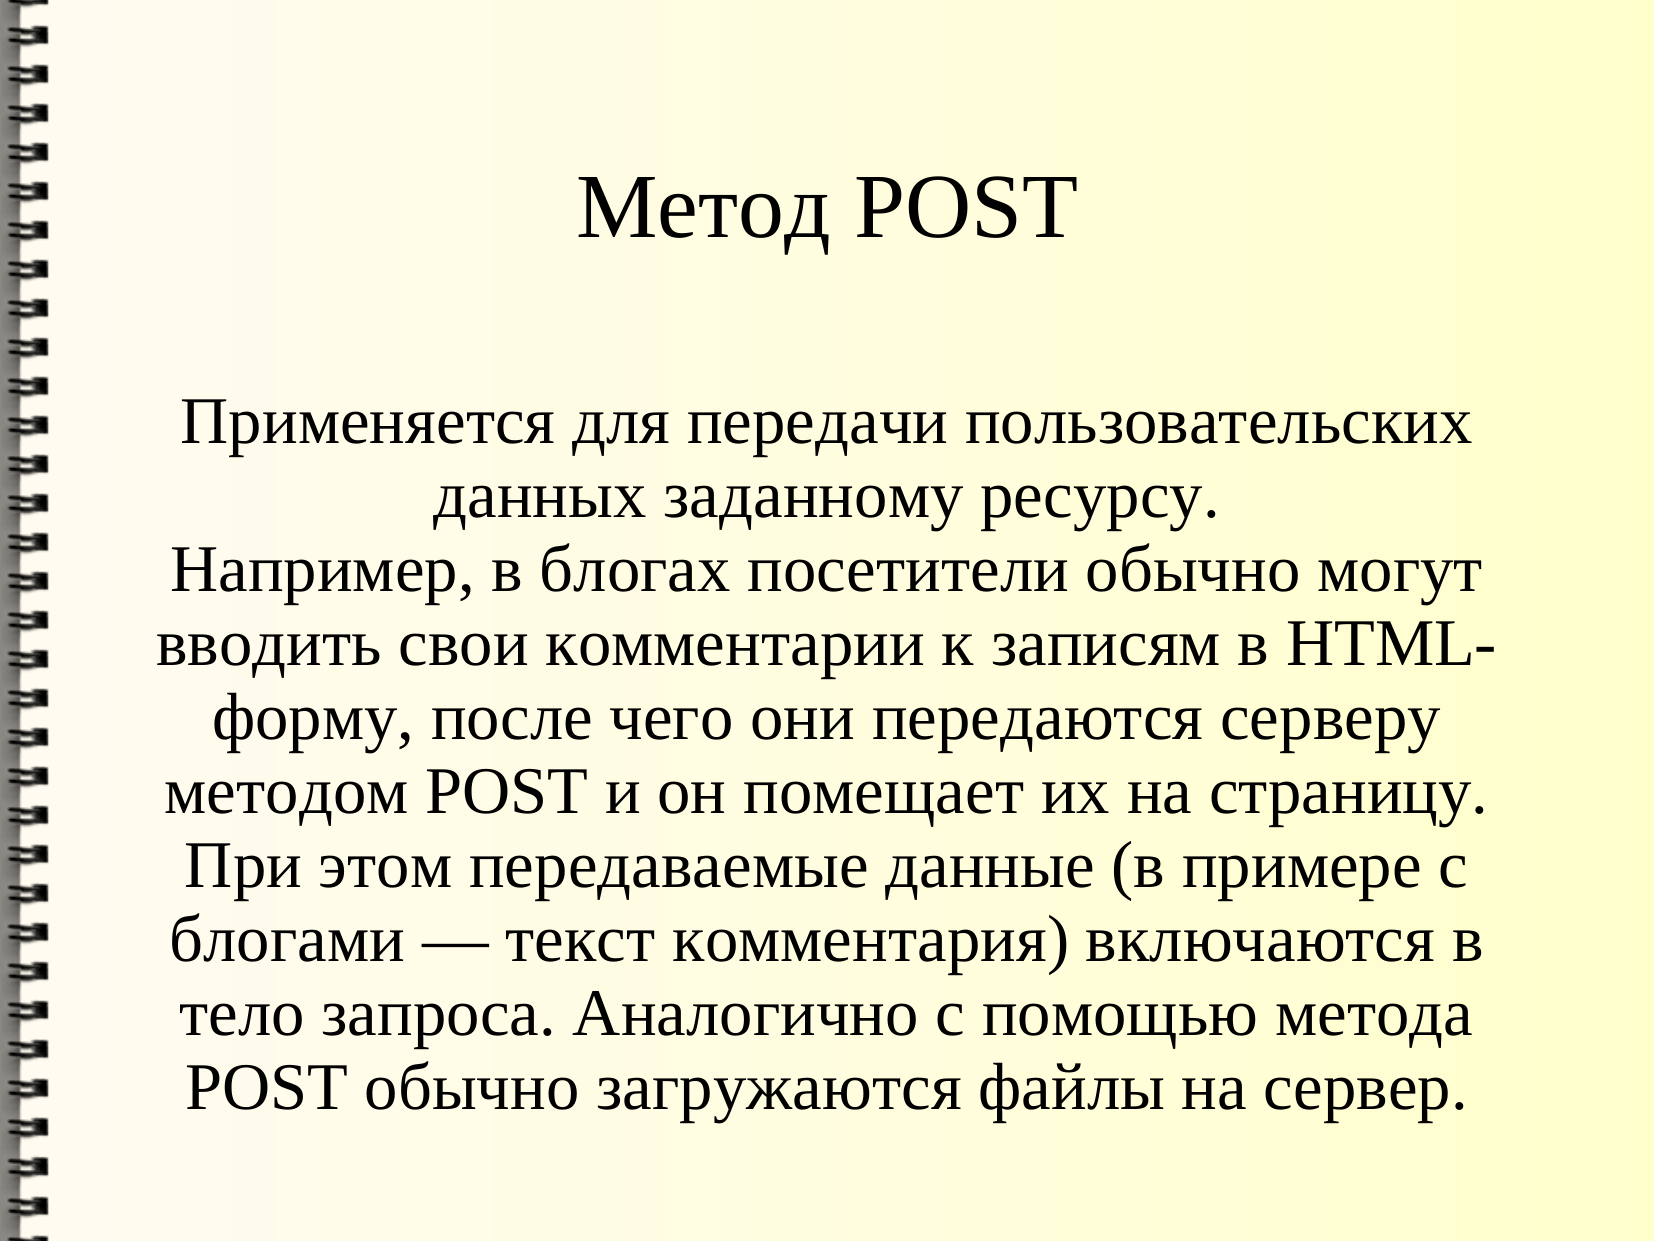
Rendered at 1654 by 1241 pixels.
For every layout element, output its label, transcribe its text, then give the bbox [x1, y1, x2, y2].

picture [0, 0, 1654, 1241]
title Метод POST [121, 102, 1534, 311]
subtitle Применяется для передачи пользовательских данных заданному ресурсу. Например, в блогах посетители обычно могут вводить свои комментарии к записям в HTML-форму, после чего они передаются серверу методом POST и он помещает их на страницу. При этом передаваемые данные (в примере с блогами — текст комментария) включаются в тело запроса. Аналогично с помощью метода POST обычно загружаются файлы на сервер. [121, 344, 1534, 1164]
